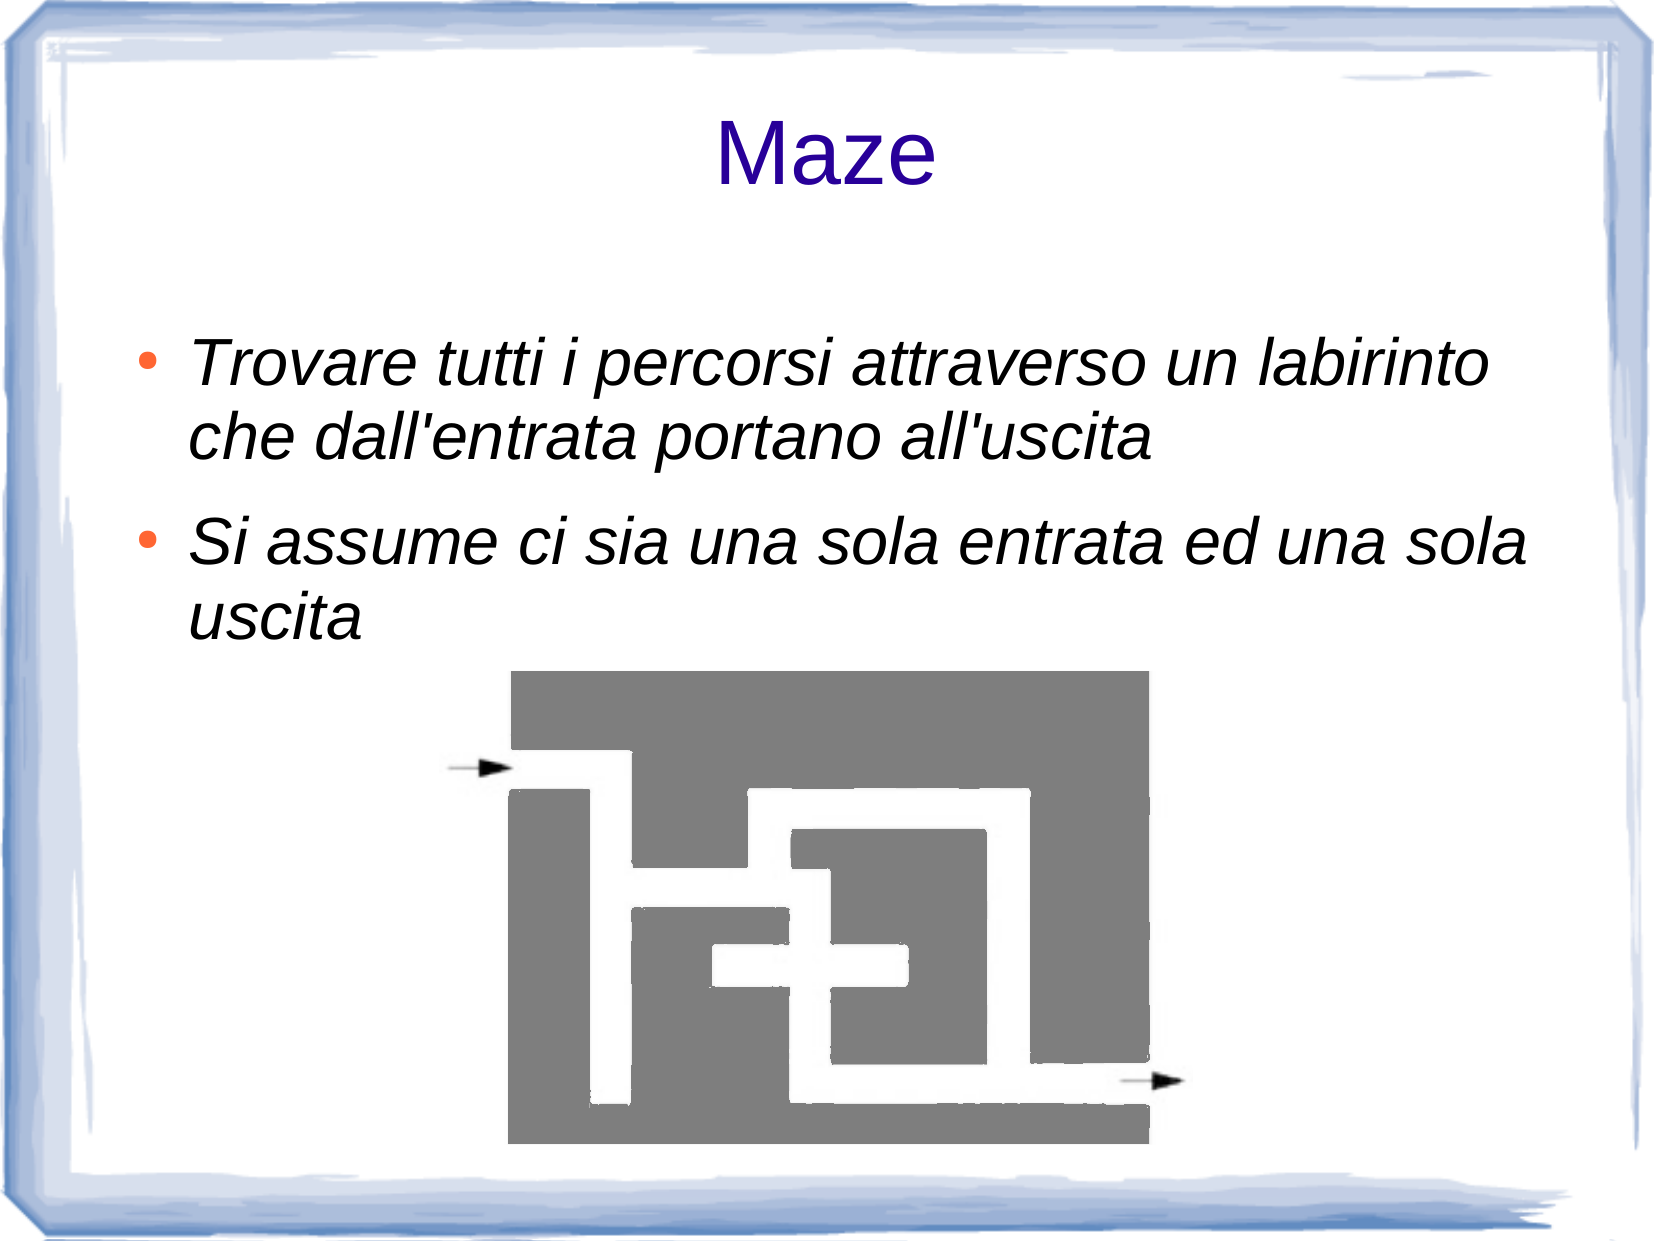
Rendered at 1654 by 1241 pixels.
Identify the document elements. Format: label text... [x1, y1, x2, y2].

picture [0, 0, 1654, 1241]
list Trovare tutti i percorsi attraverso un labirinto che dall'entrata portano all'uscita Si assume ci sia una sola entrata ed una sola uscita [118, 324, 1571, 697]
title Maze [82, 49, 1571, 257]
